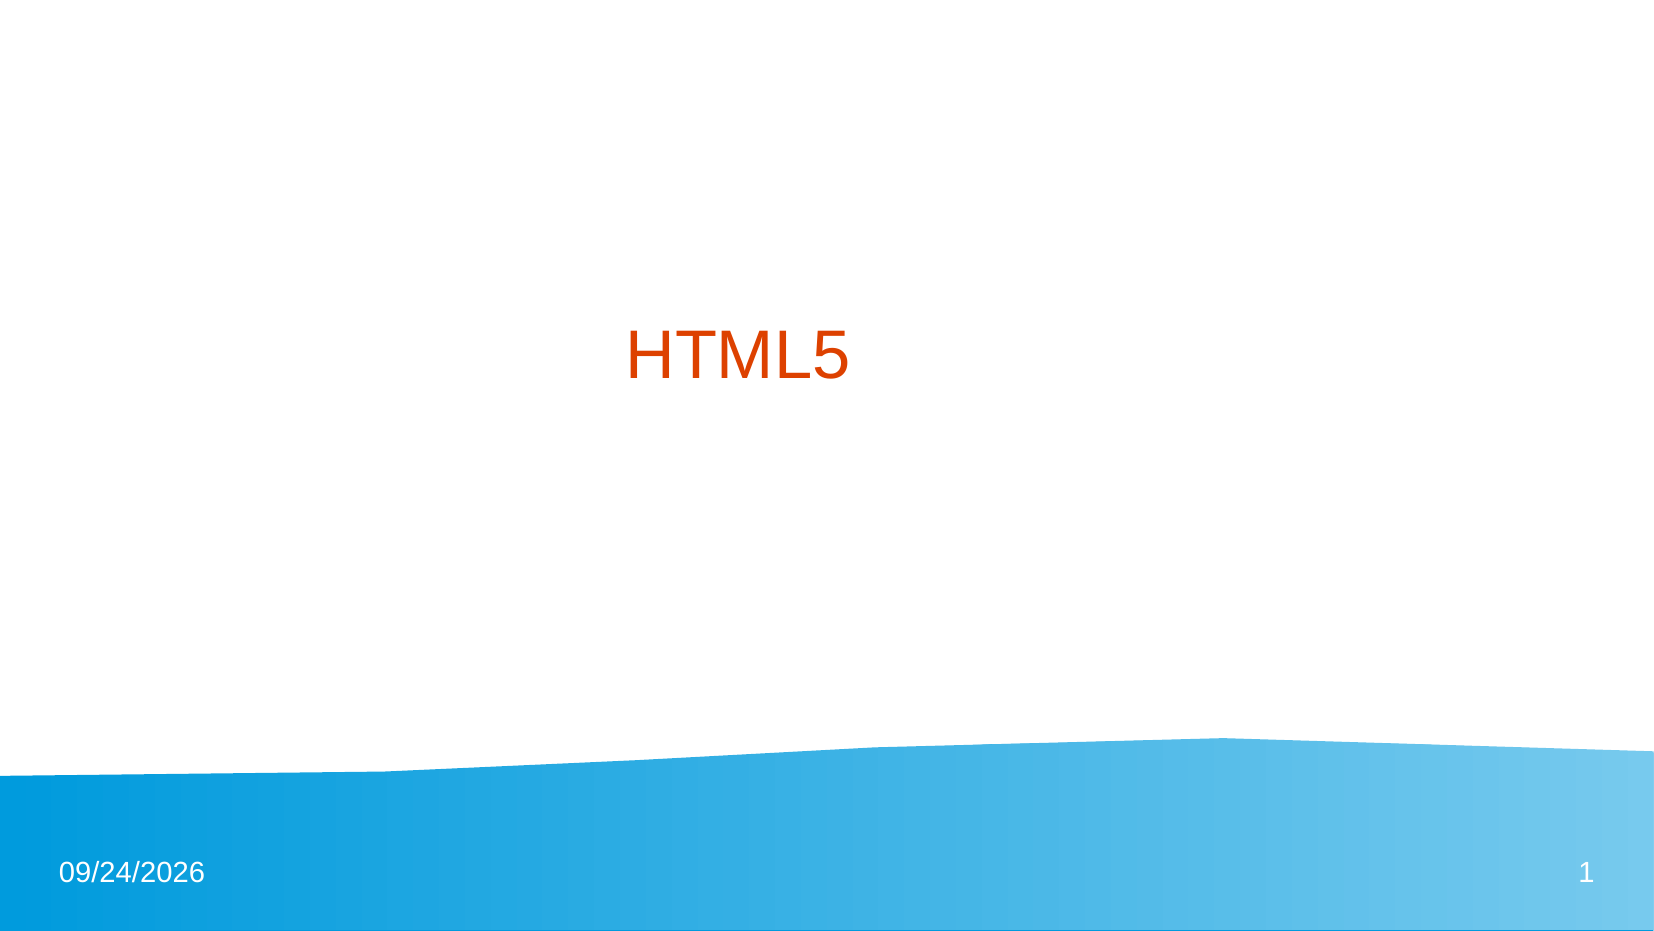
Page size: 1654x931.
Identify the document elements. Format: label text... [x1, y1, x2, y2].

title HTML5 [0, 265, 1477, 443]
